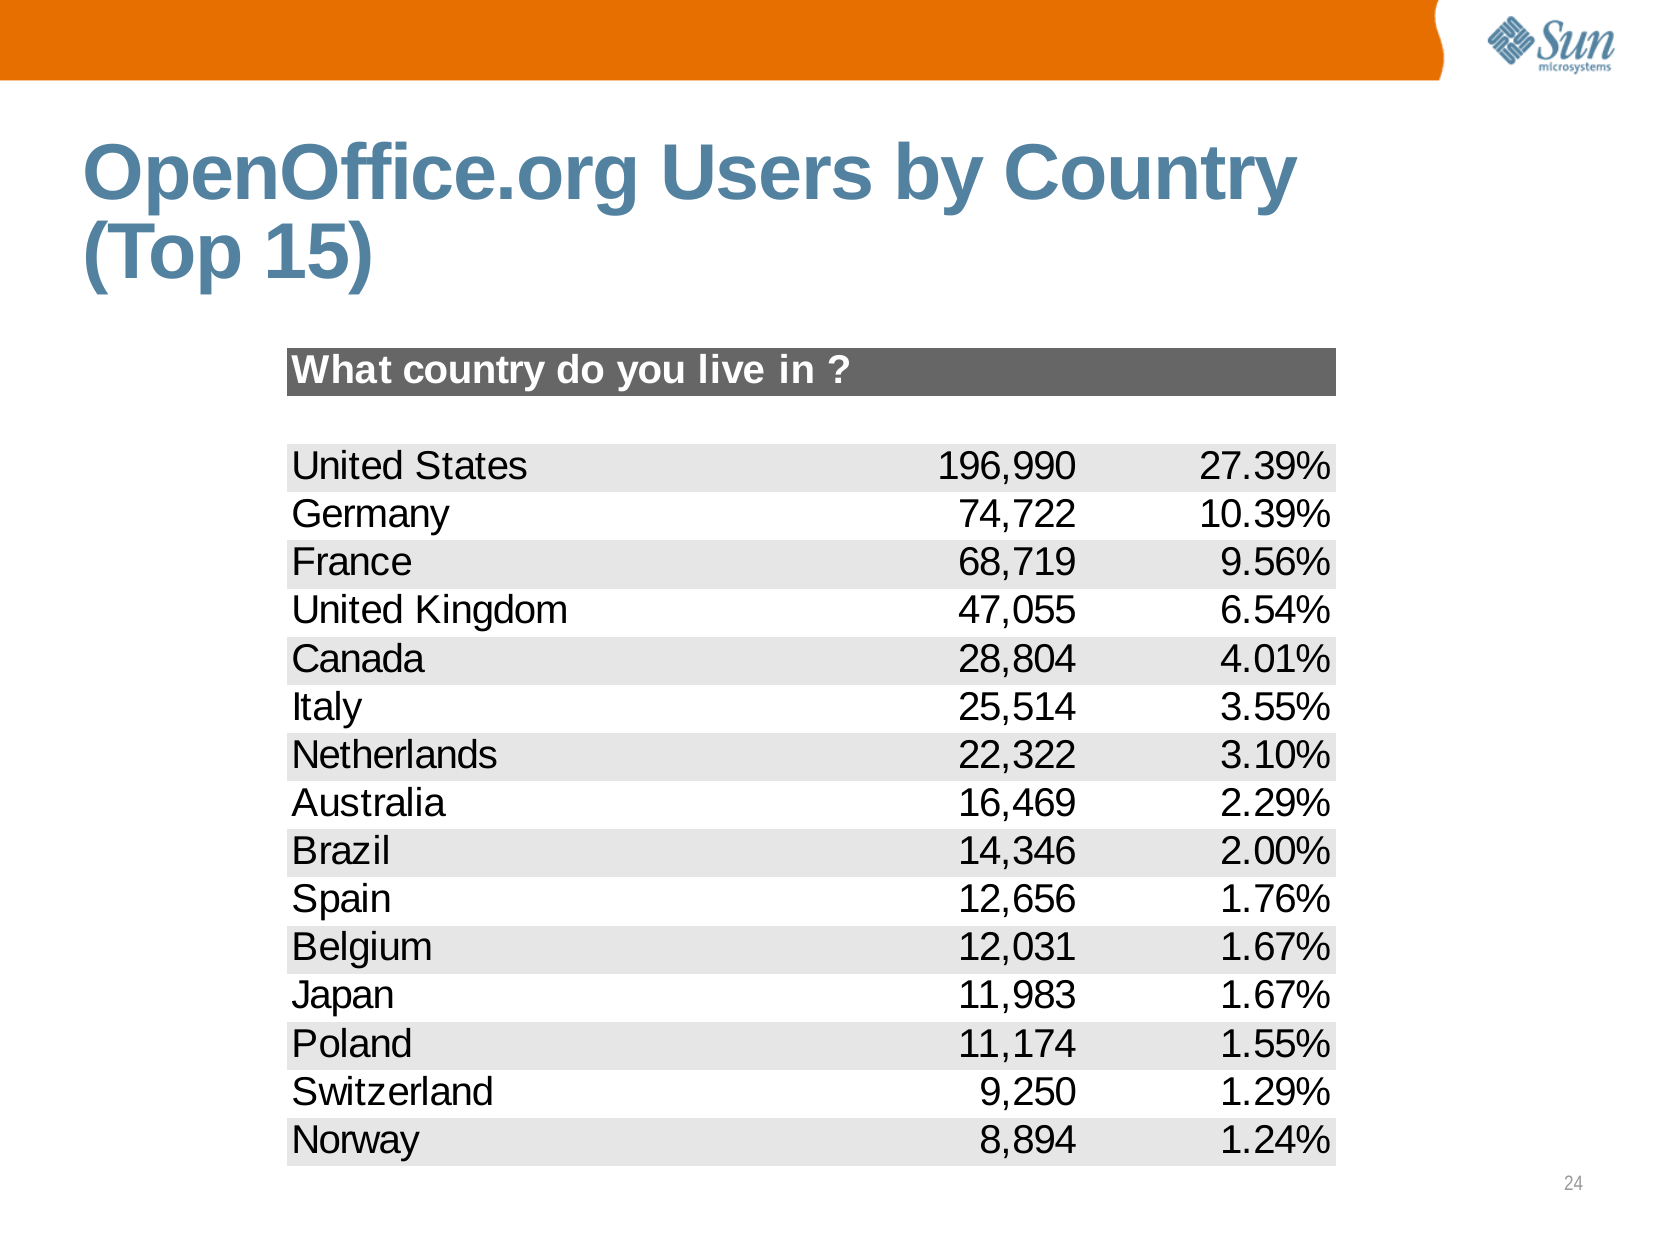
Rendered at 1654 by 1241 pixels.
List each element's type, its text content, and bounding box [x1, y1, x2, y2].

title OpenOffice.org Users by Country (Top 15) [82, 135, 1585, 304]
picture [0, 0, 1654, 83]
chart [287, 347, 1340, 1171]
